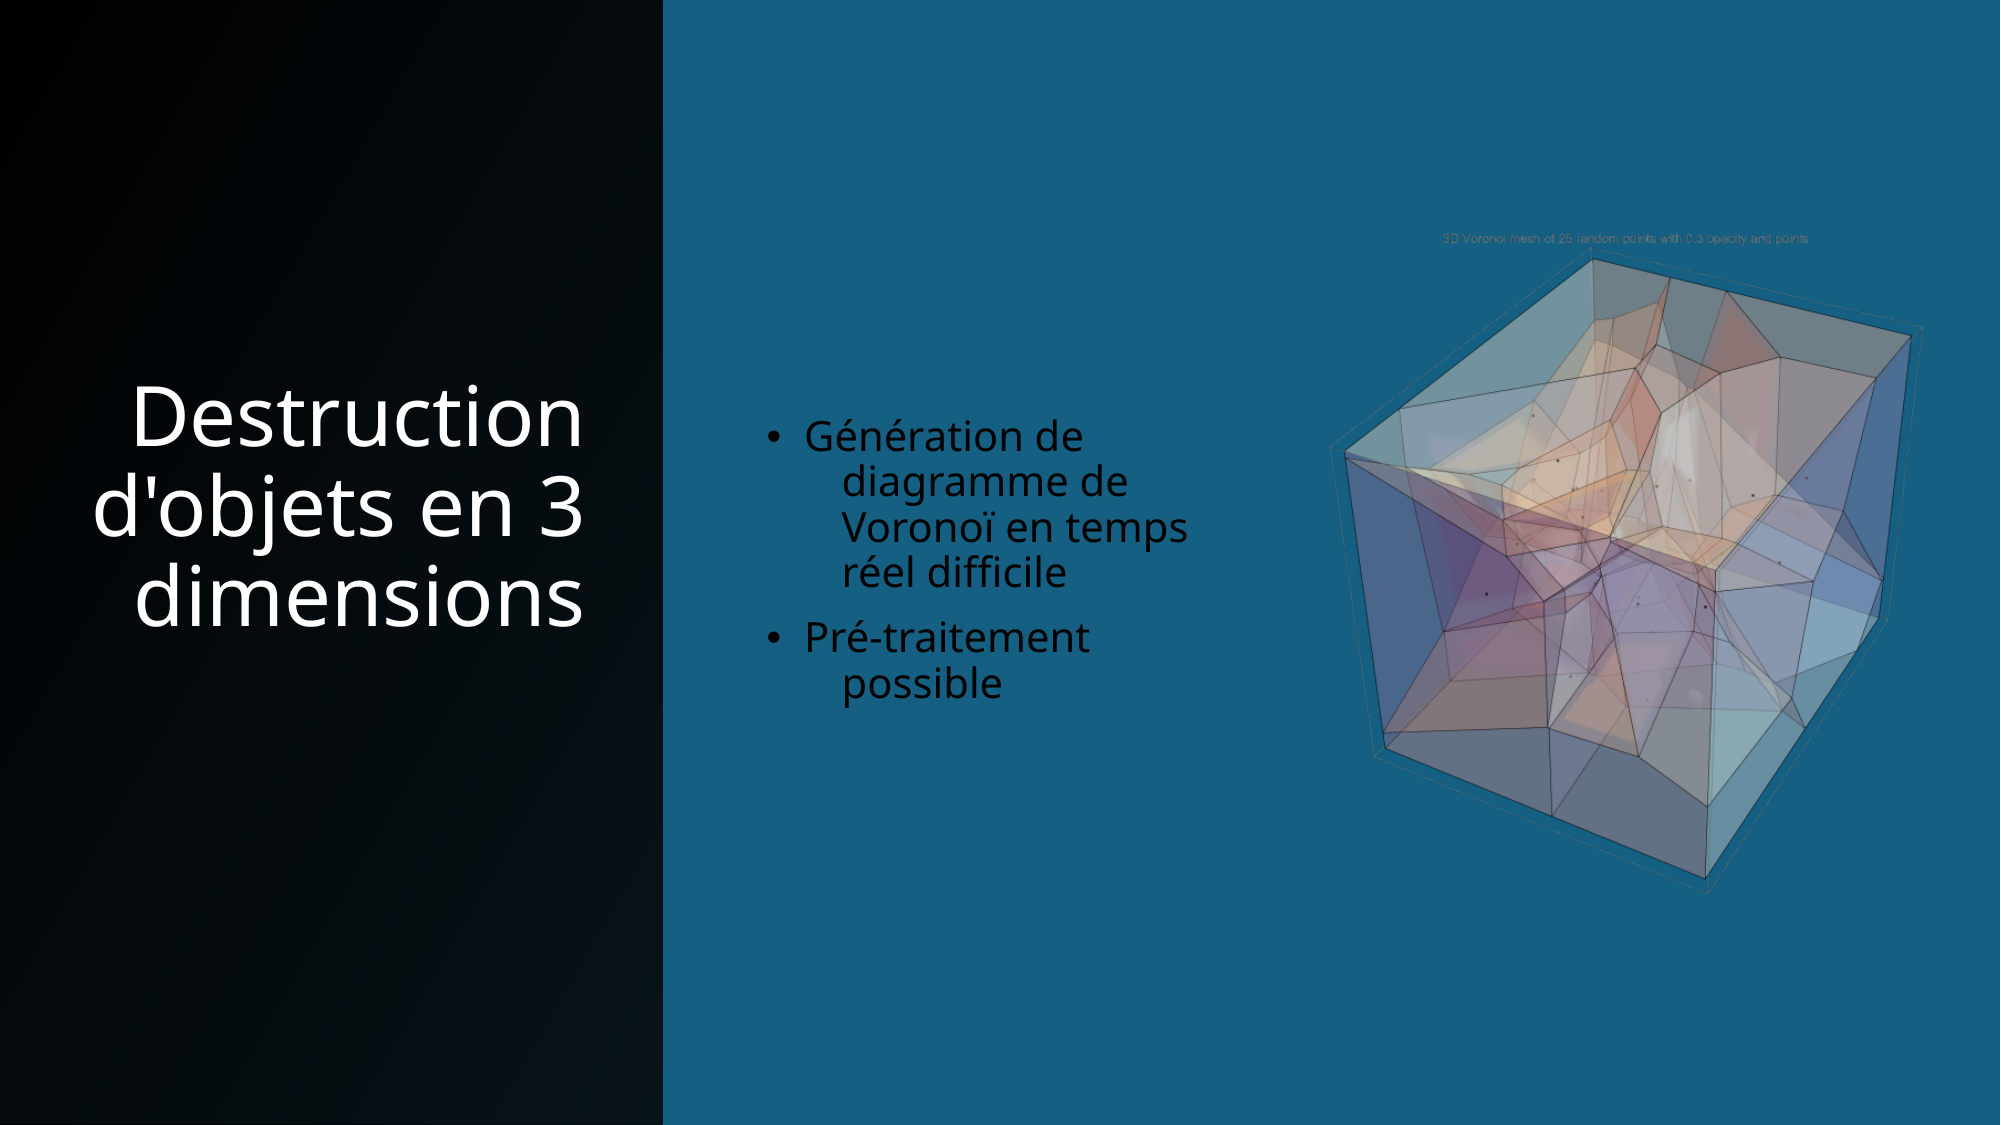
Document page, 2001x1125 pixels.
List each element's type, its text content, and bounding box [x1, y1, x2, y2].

title Destruction d'objets en 3 dimensions [76, 96, 602, 652]
list Génération de diagramme de Voronoï en temps réel difficile Pré-traitement possible [751, 106, 1248, 1017]
picture [1330, 232, 1924, 895]
text_box [0, 0, 2000, 1125]
